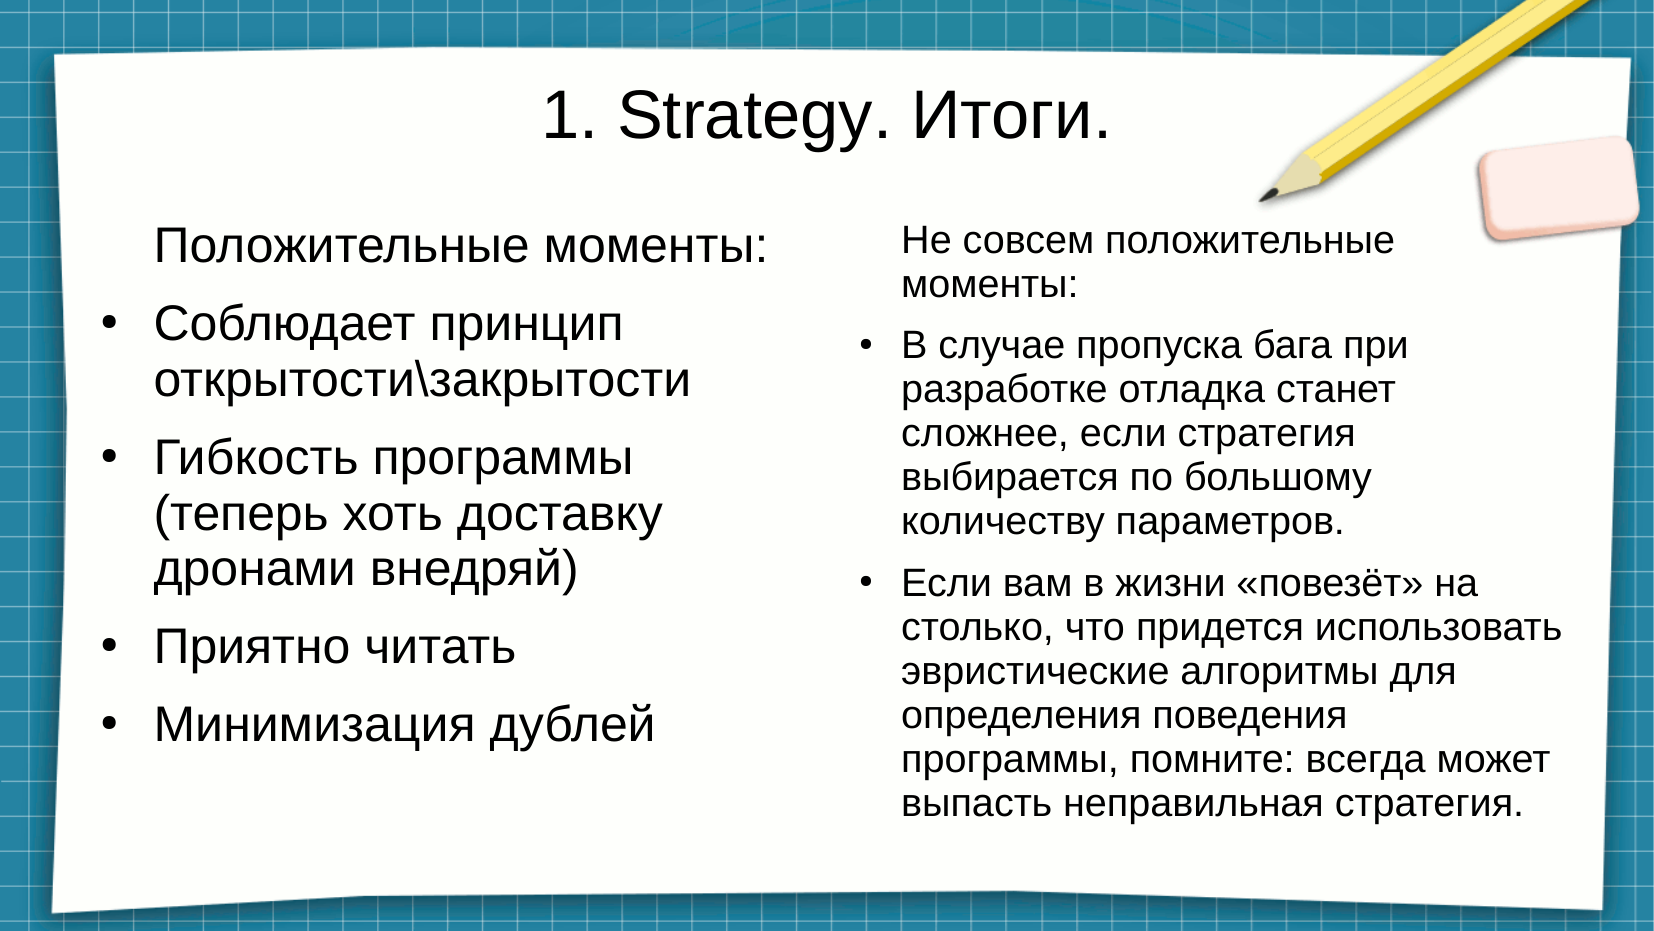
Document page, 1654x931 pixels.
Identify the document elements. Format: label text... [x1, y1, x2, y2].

title 1. Strategy. Итоги. [82, 37, 1571, 193]
picture [0, 0, 1654, 931]
list Положительные моменты: Соблюдает принцип открытости\закрытости Гибкость программы (теперь хоть доставку дронами внедряй) Приятно читать Минимизация дублей [82, 217, 809, 857]
list Не совсем положительные моменты: В случае пропуска бага при разработке отладка станет сложнее, если стратегия выбирается по большому количеству параметров. Если вам в жизни «повезёт» на столько, что придется использовать эвристические алгоритмы для определения поведения программы, помните: всегда может выпасть неправильная стратегия. [845, 217, 1572, 857]
